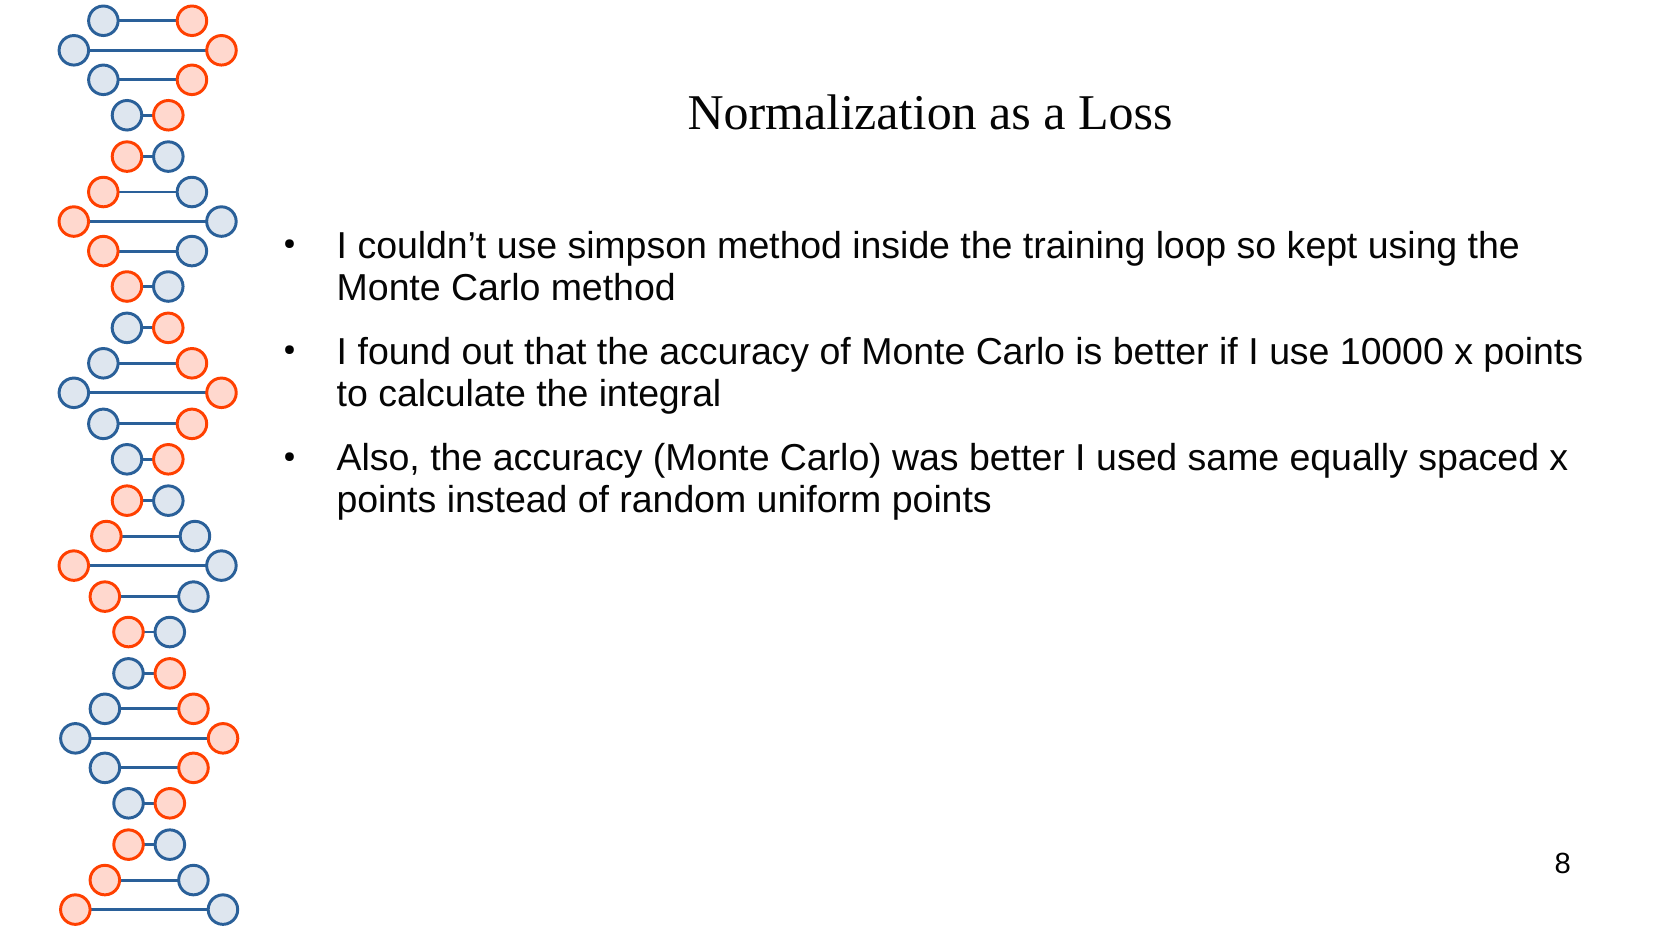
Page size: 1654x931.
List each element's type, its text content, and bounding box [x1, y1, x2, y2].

list I couldn’t use simpson method inside the training loop so kept using the Monte Carlo method I found out that the accuracy of Monte Carlo is better if I use 10000 x points to calculate the integral Also, the accuracy (Monte Carlo) was better I used same equally spaced x points instead of random uniform points [265, 224, 1595, 764]
title Normalization as a Loss [265, 35, 1595, 189]
